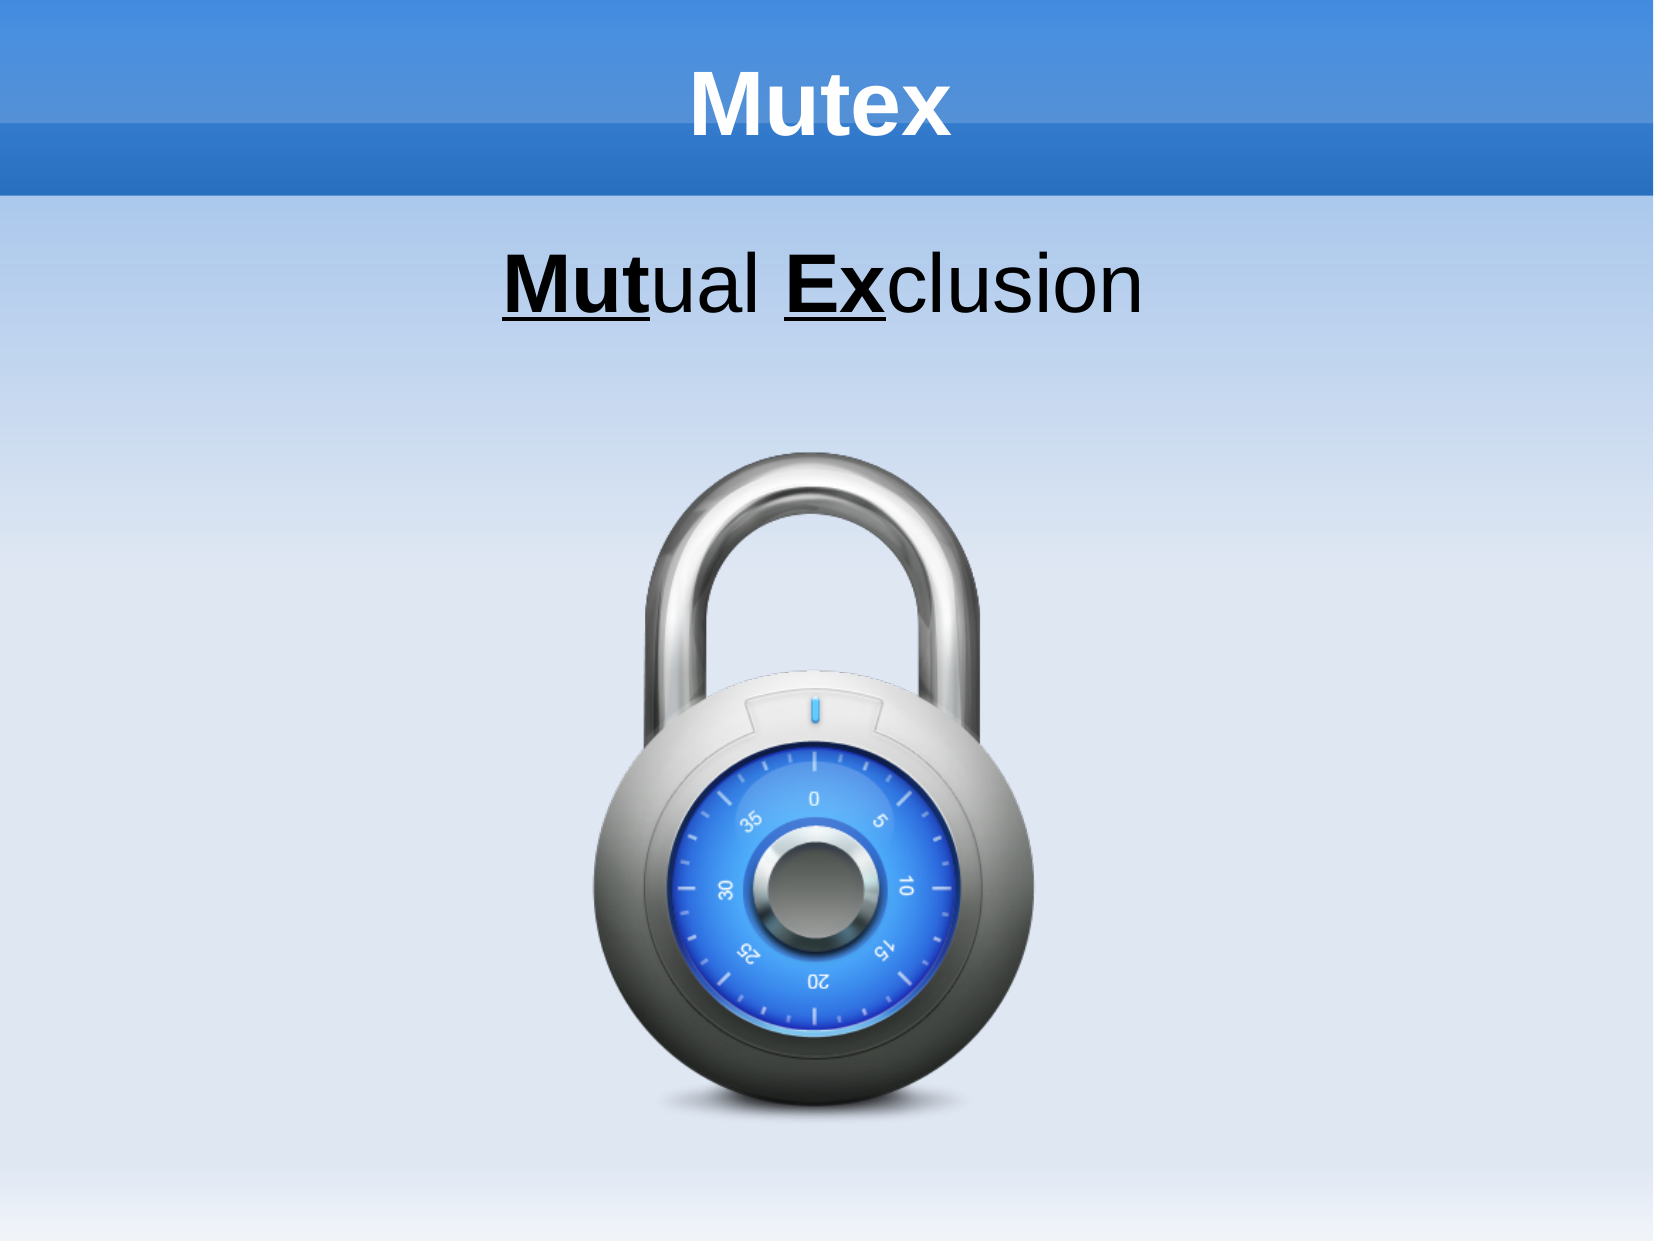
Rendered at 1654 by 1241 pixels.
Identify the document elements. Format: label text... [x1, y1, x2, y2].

title Mutex [76, 7, 1565, 200]
picture [0, 0, 1654, 1241]
text_box Mutual Exclusion [487, 229, 1161, 338]
